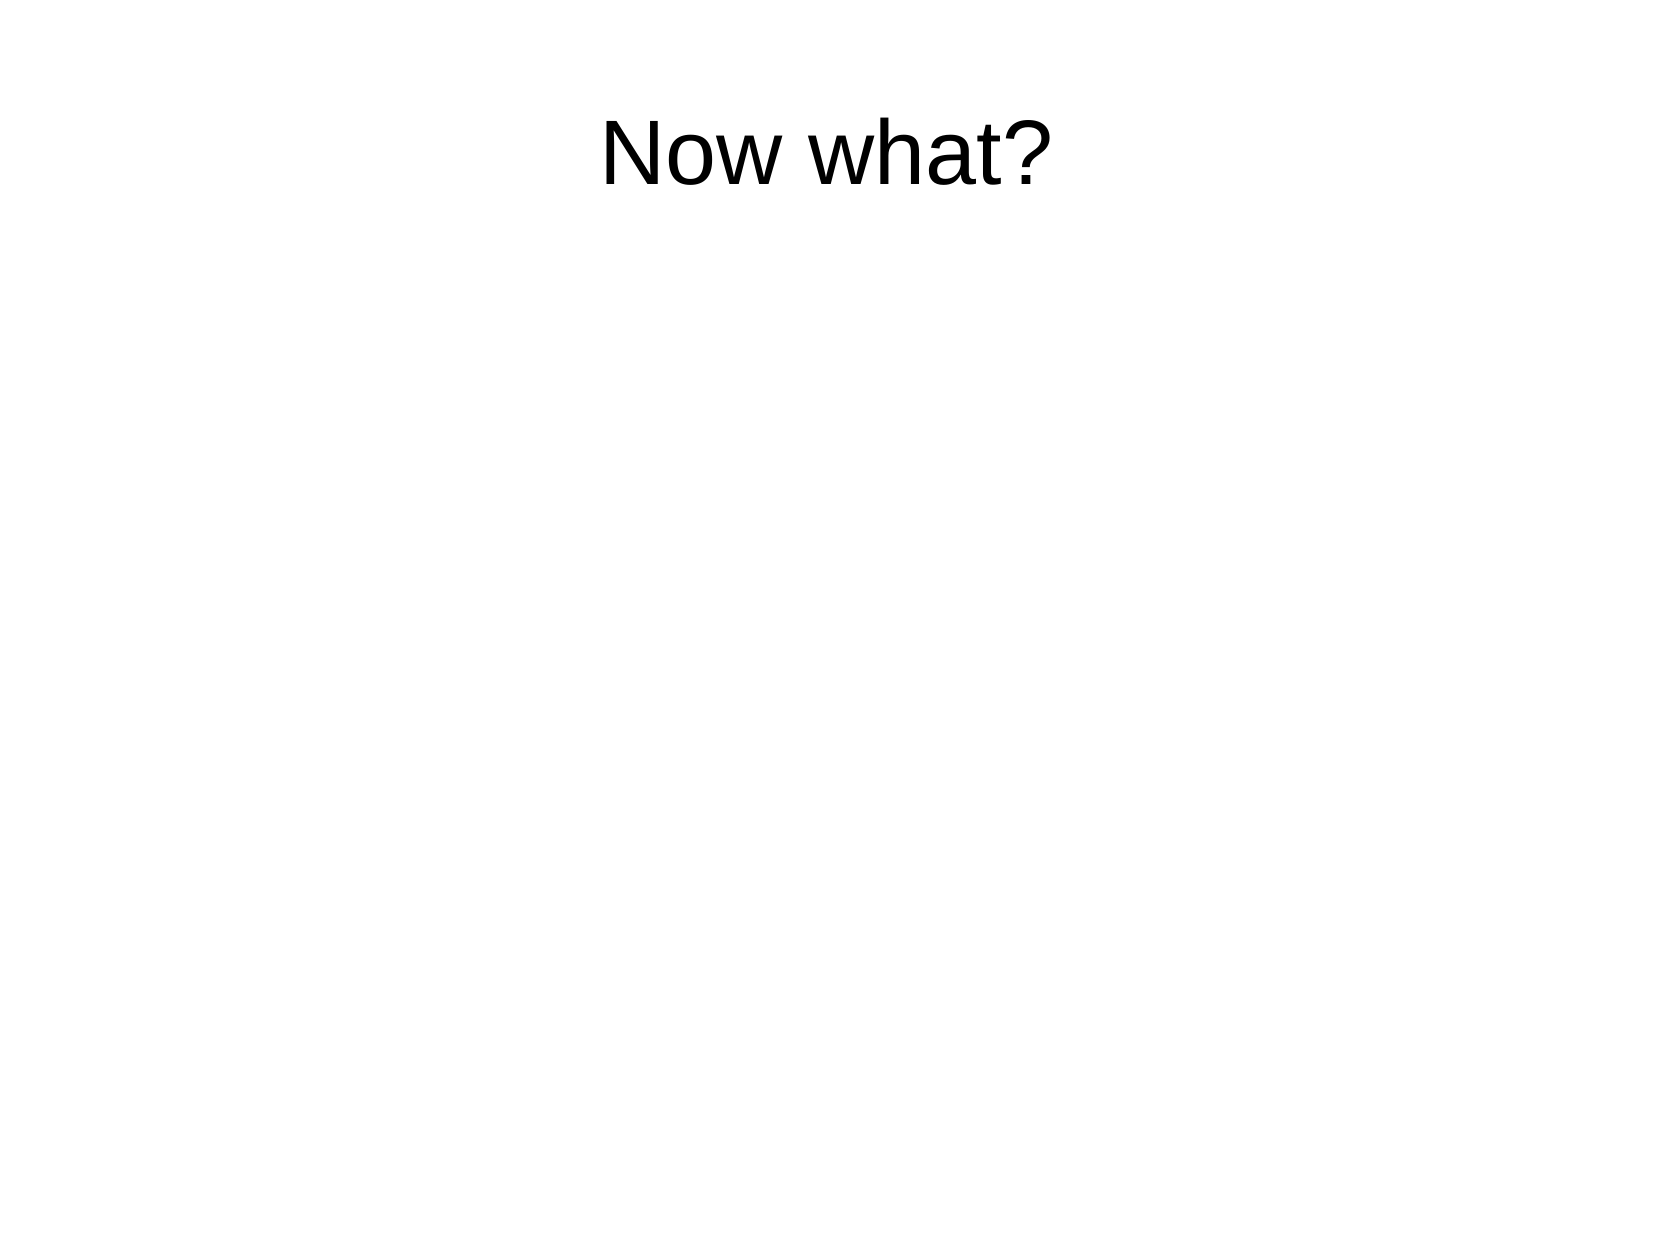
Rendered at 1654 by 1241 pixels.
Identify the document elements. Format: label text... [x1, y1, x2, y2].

title Now what? [82, 49, 1571, 257]
